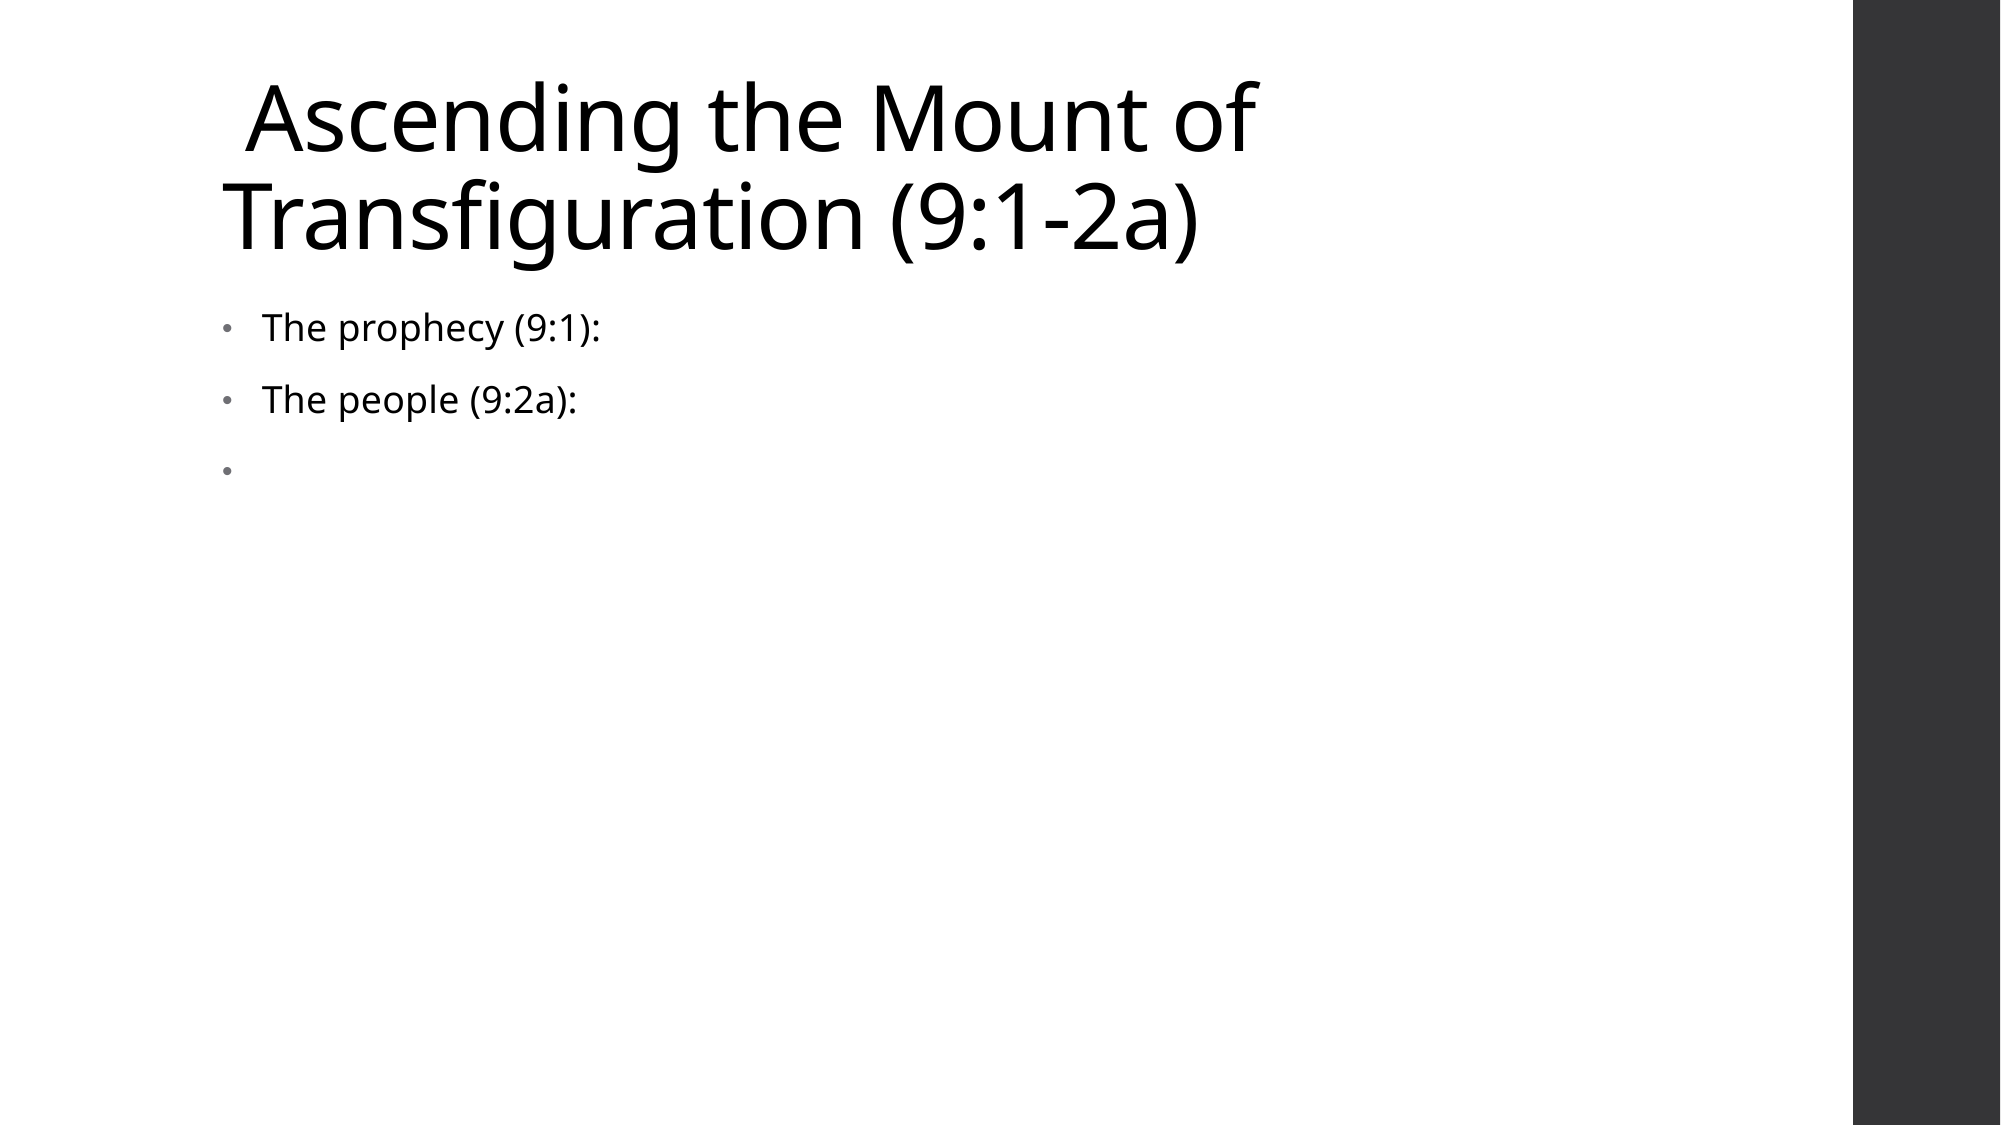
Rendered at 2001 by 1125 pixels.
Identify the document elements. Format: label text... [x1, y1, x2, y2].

title Ascending the Mount of Transfiguration (9:1-2a) [206, 60, 1797, 278]
list The prophecy (9:1): The people (9:2a): [206, 299, 1617, 1014]
